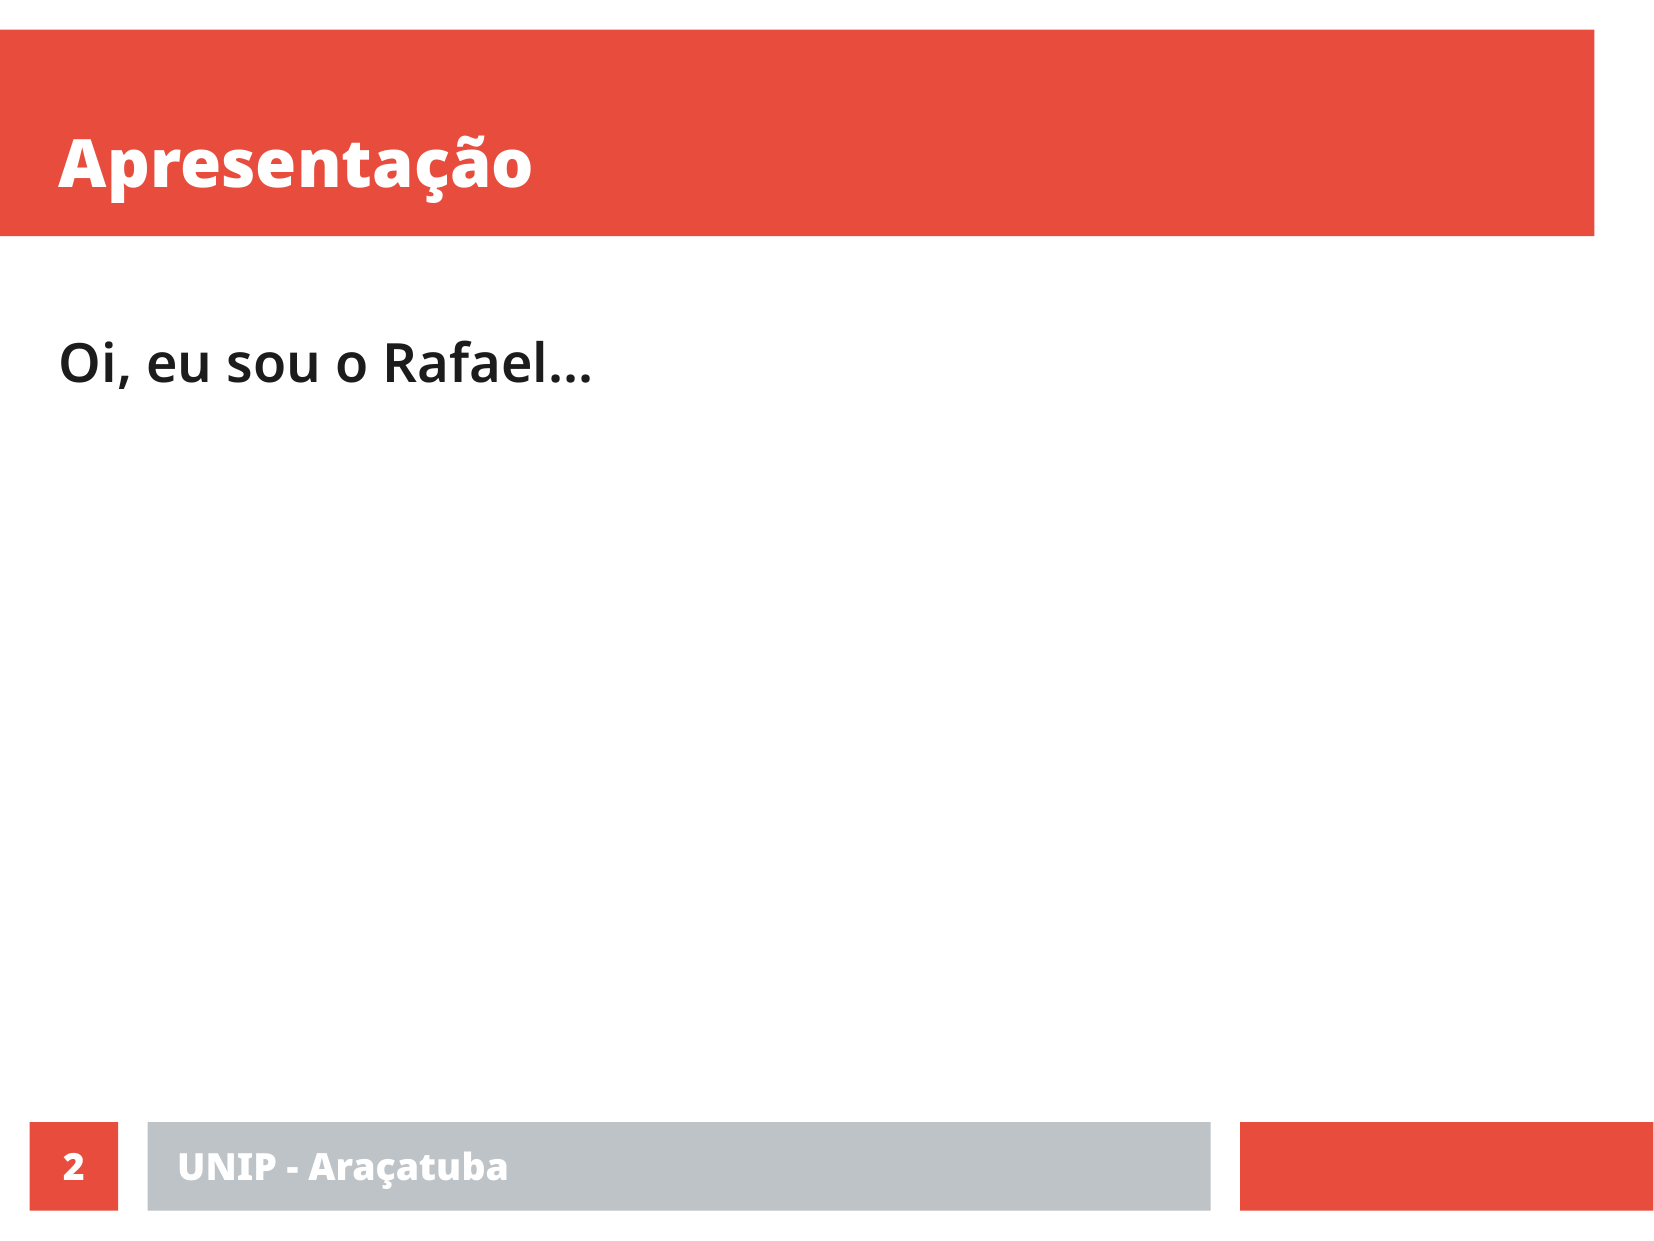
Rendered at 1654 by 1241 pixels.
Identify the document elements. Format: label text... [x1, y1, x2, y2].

title Apresentação [59, 59, 1595, 207]
list Oi, eu sou o Rafael... [59, 324, 1565, 1093]
